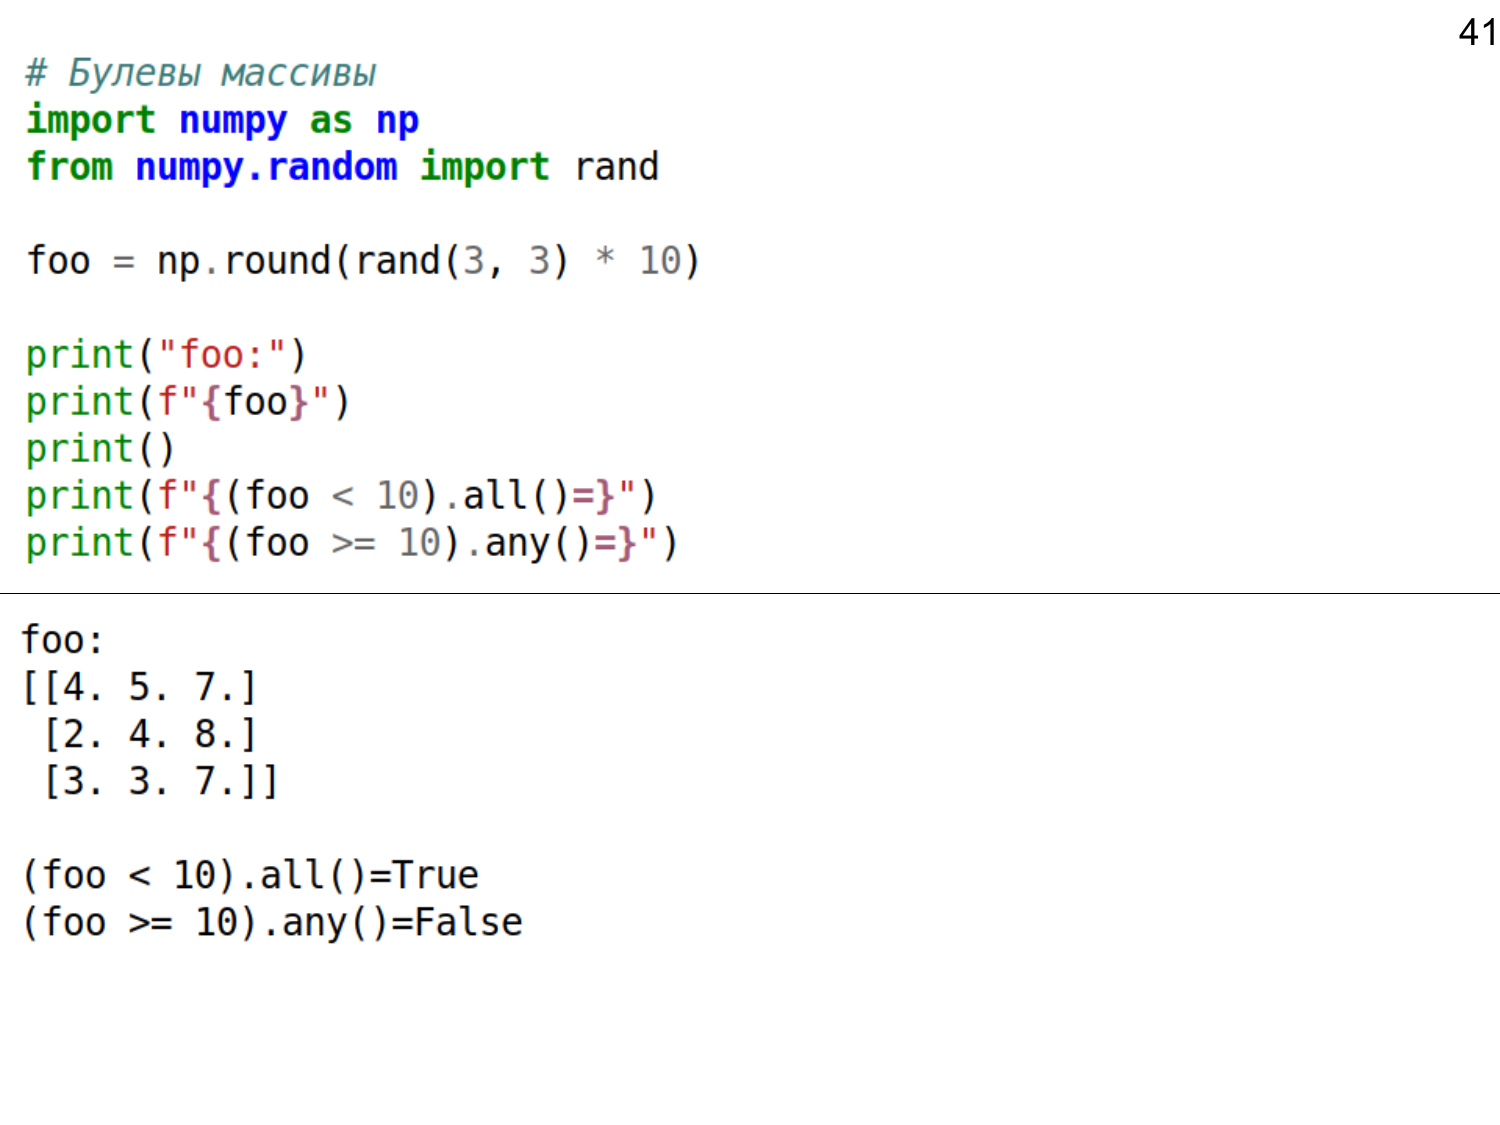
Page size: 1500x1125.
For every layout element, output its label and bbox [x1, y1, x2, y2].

picture [19, 47, 710, 581]
picture [8, 611, 534, 956]
